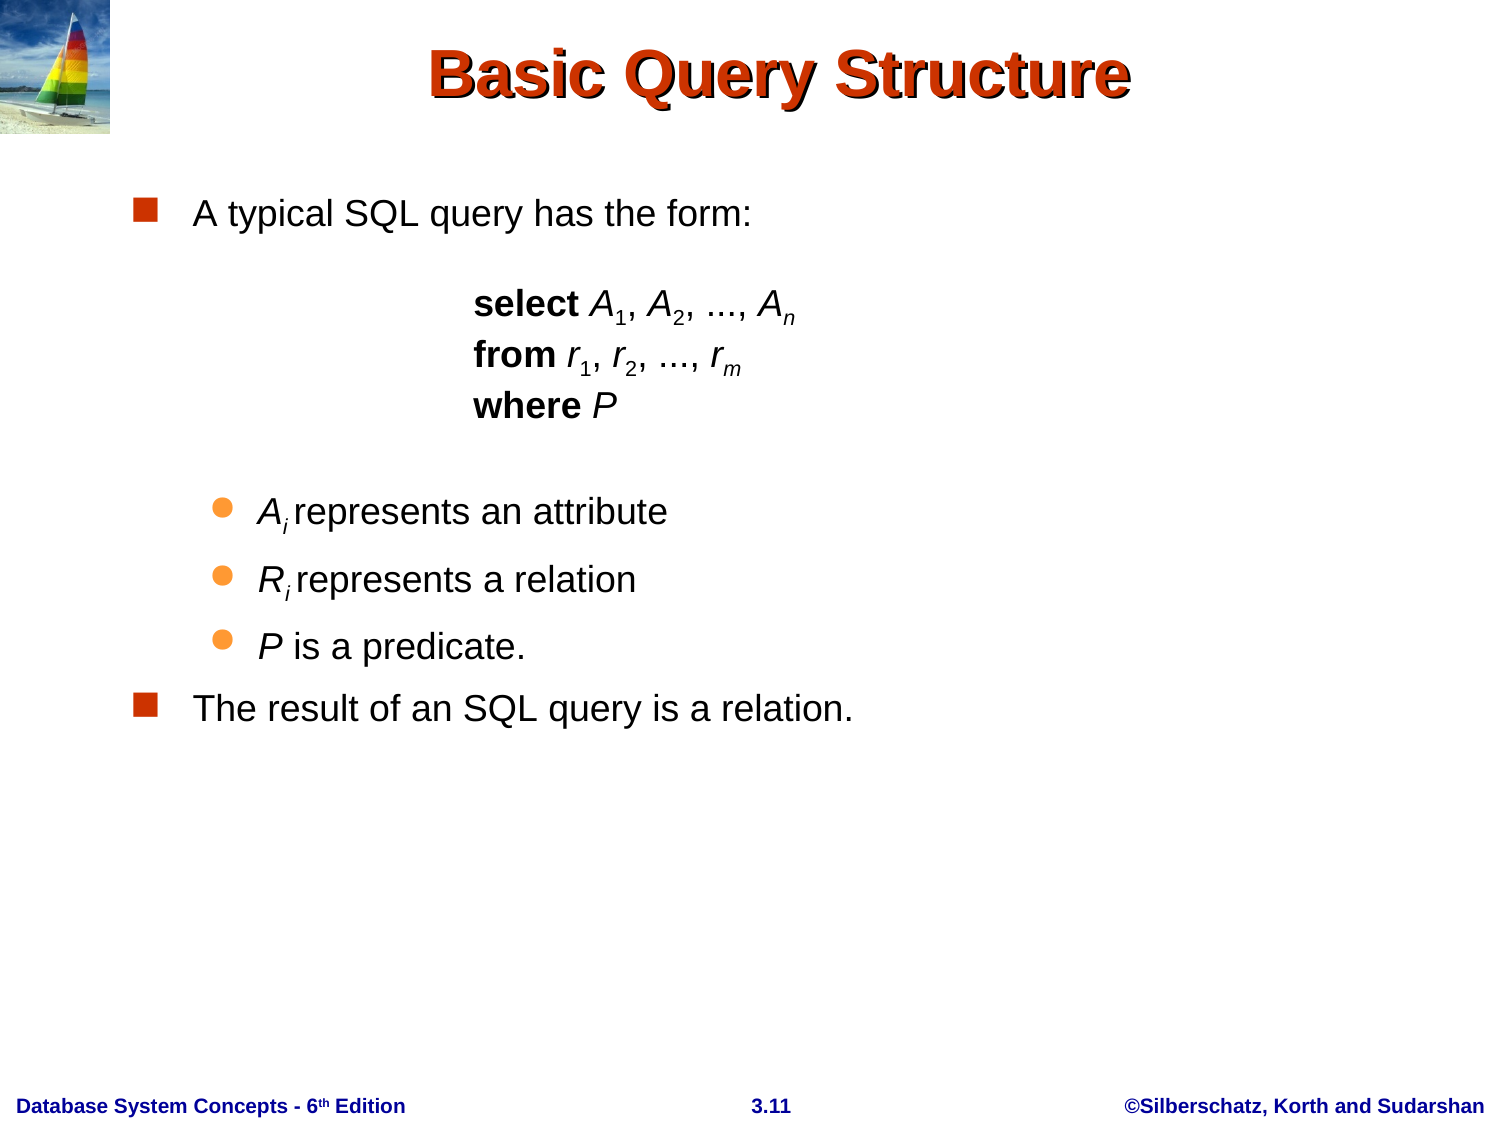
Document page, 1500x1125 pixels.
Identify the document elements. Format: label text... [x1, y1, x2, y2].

picture [0, 0, 110, 134]
title Basic Query Structure [125, 19, 1451, 120]
list A typical SQL query has the form: select A1, A2, ..., An from r1, r2, ..., rm where P Ai represents an attribute Ri represents a relation P is a predicate. The result of an SQL query is a relation. [121, 181, 1375, 983]
